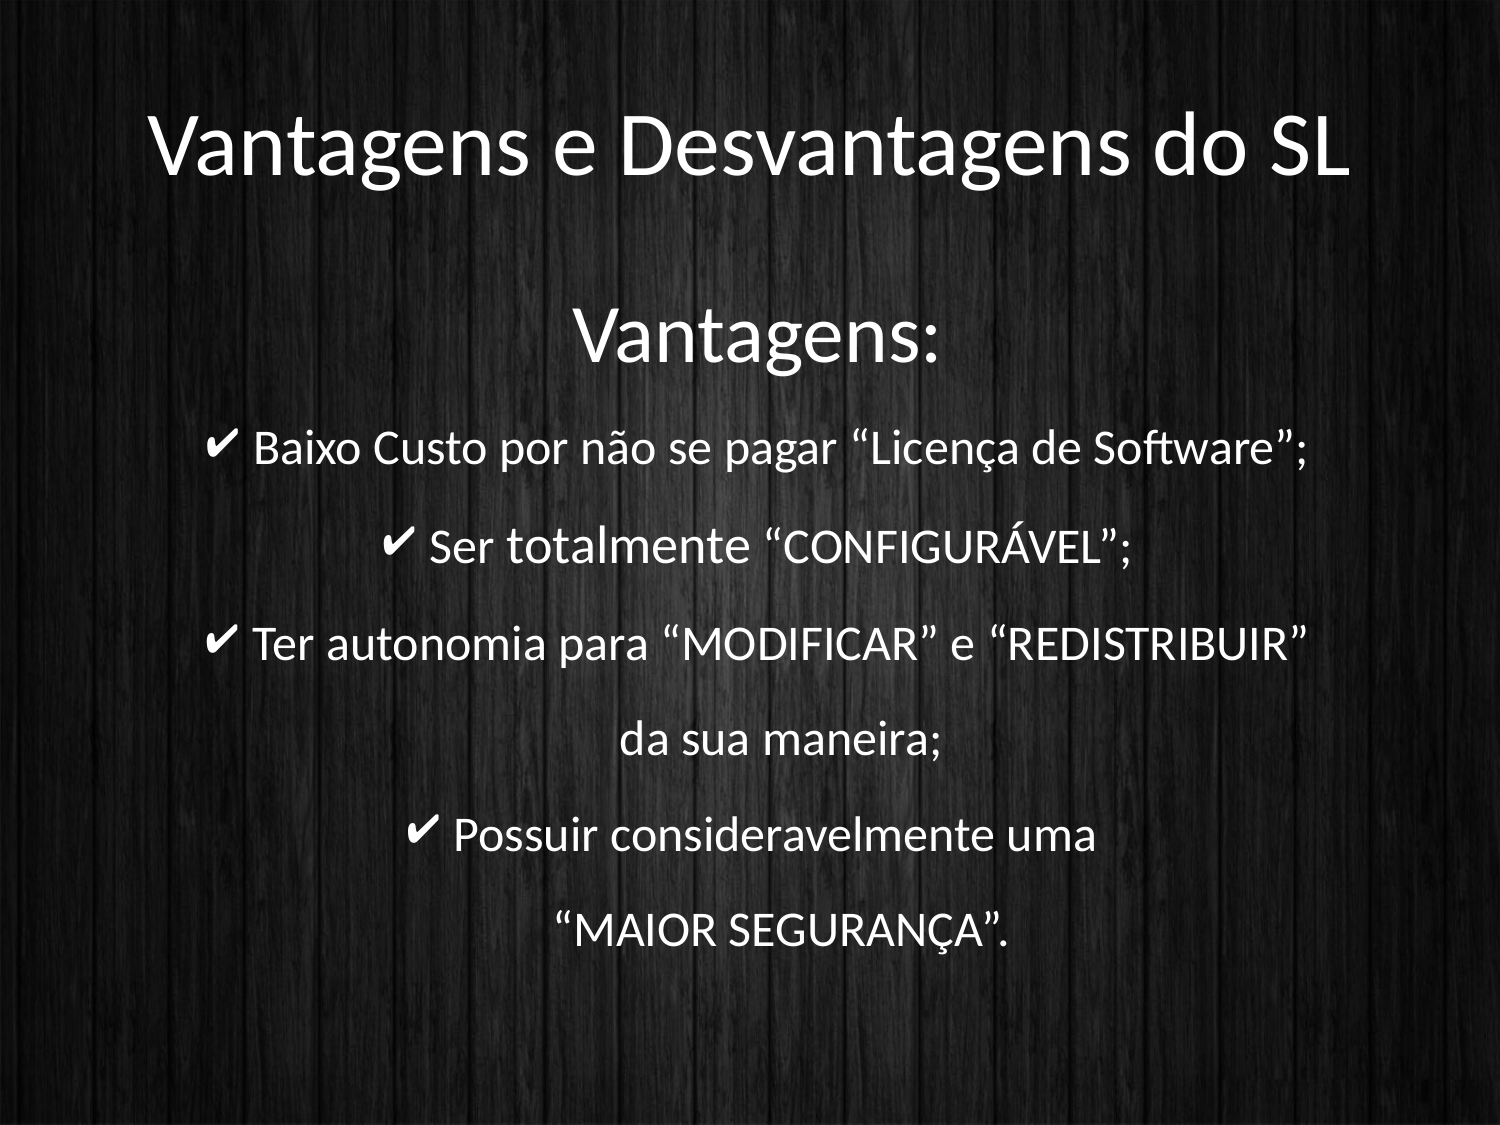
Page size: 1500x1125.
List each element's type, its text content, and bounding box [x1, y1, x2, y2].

title Vantagens e Desvantagens do SL [75, 45, 1425, 233]
picture [0, 0, 1500, 1125]
text_box Vantagens: Baixo Custo por não se pagar “Licença de Software”; Ser totalmente “CONFIGURÁVEL”; Ter autonomia para “MODIFICAR” e “REDISTRIBUIR” da sua maneira; Possuir consideravelmente uma “MAIOR SEGURANÇA”. [190, 271, 1325, 965]
